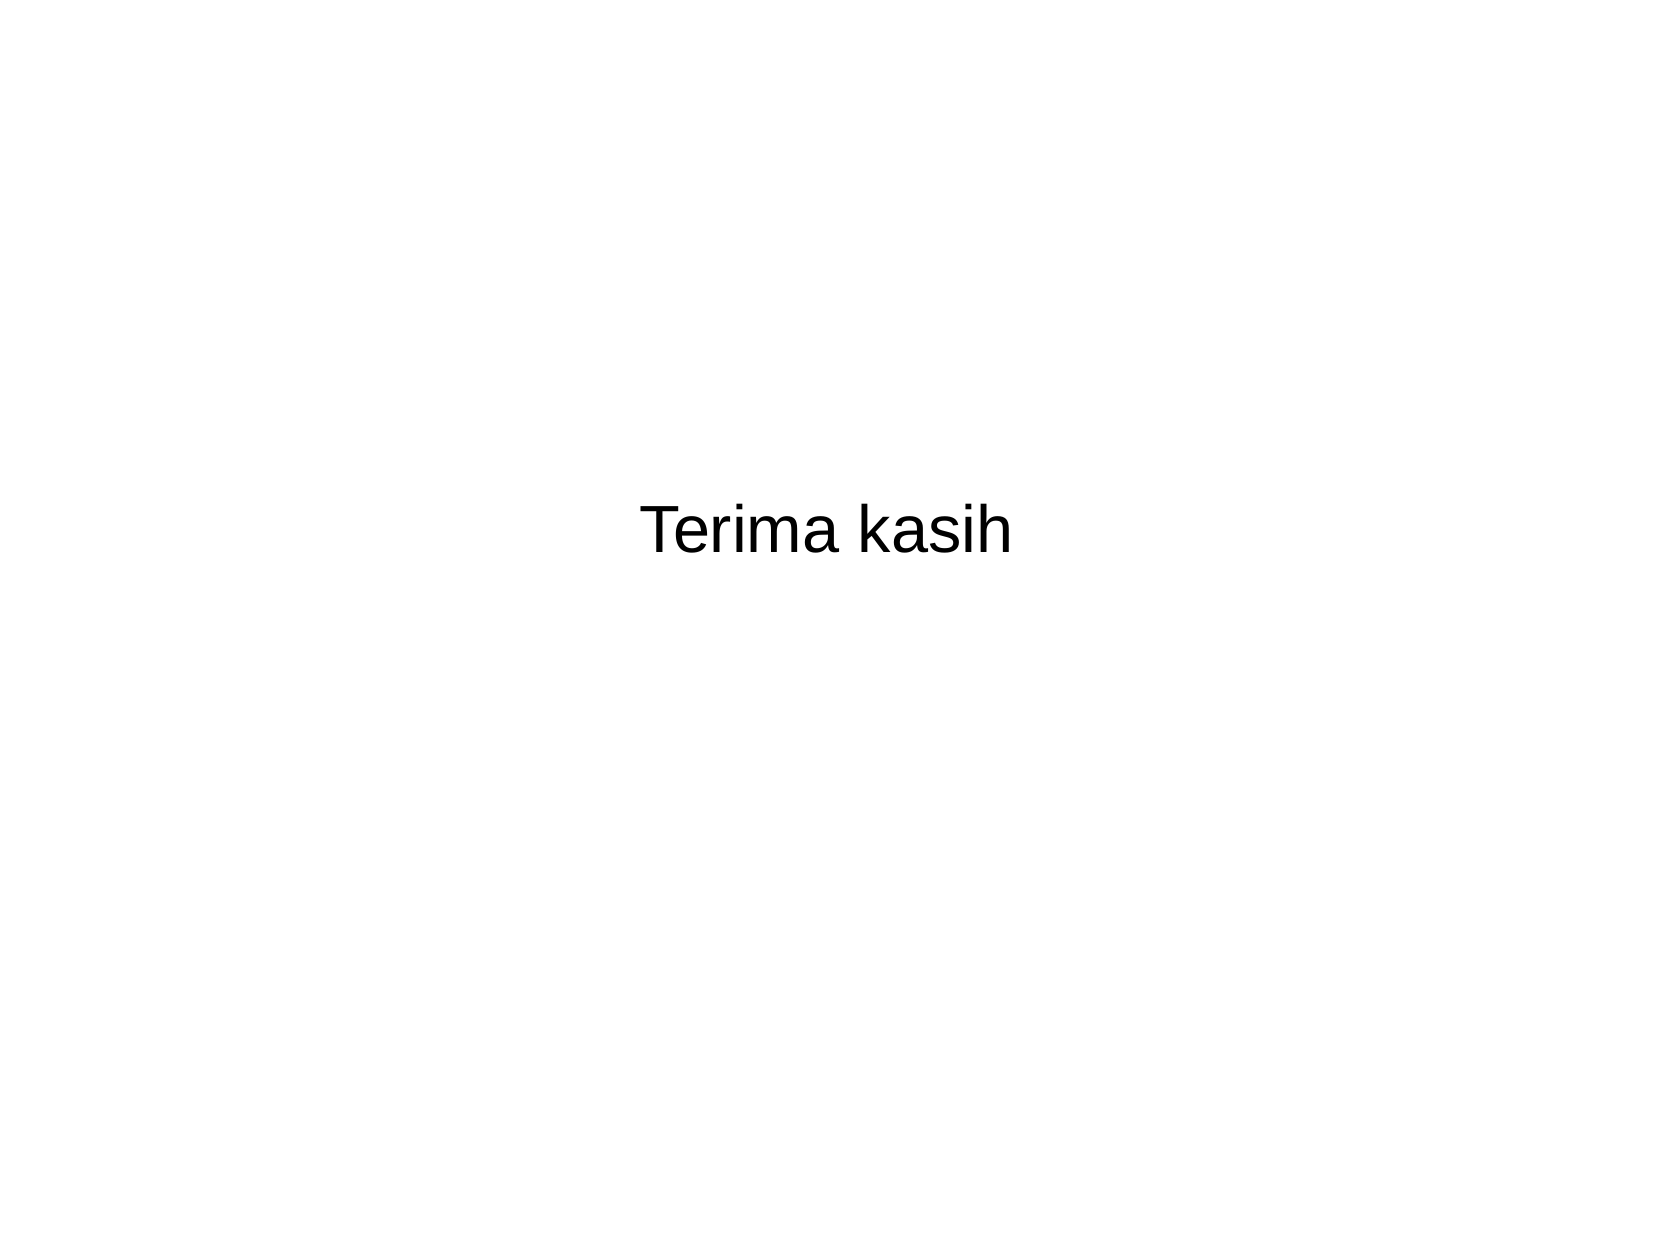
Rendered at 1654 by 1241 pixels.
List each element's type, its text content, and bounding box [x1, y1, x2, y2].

subtitle Terima kasih [82, 49, 1571, 1010]
